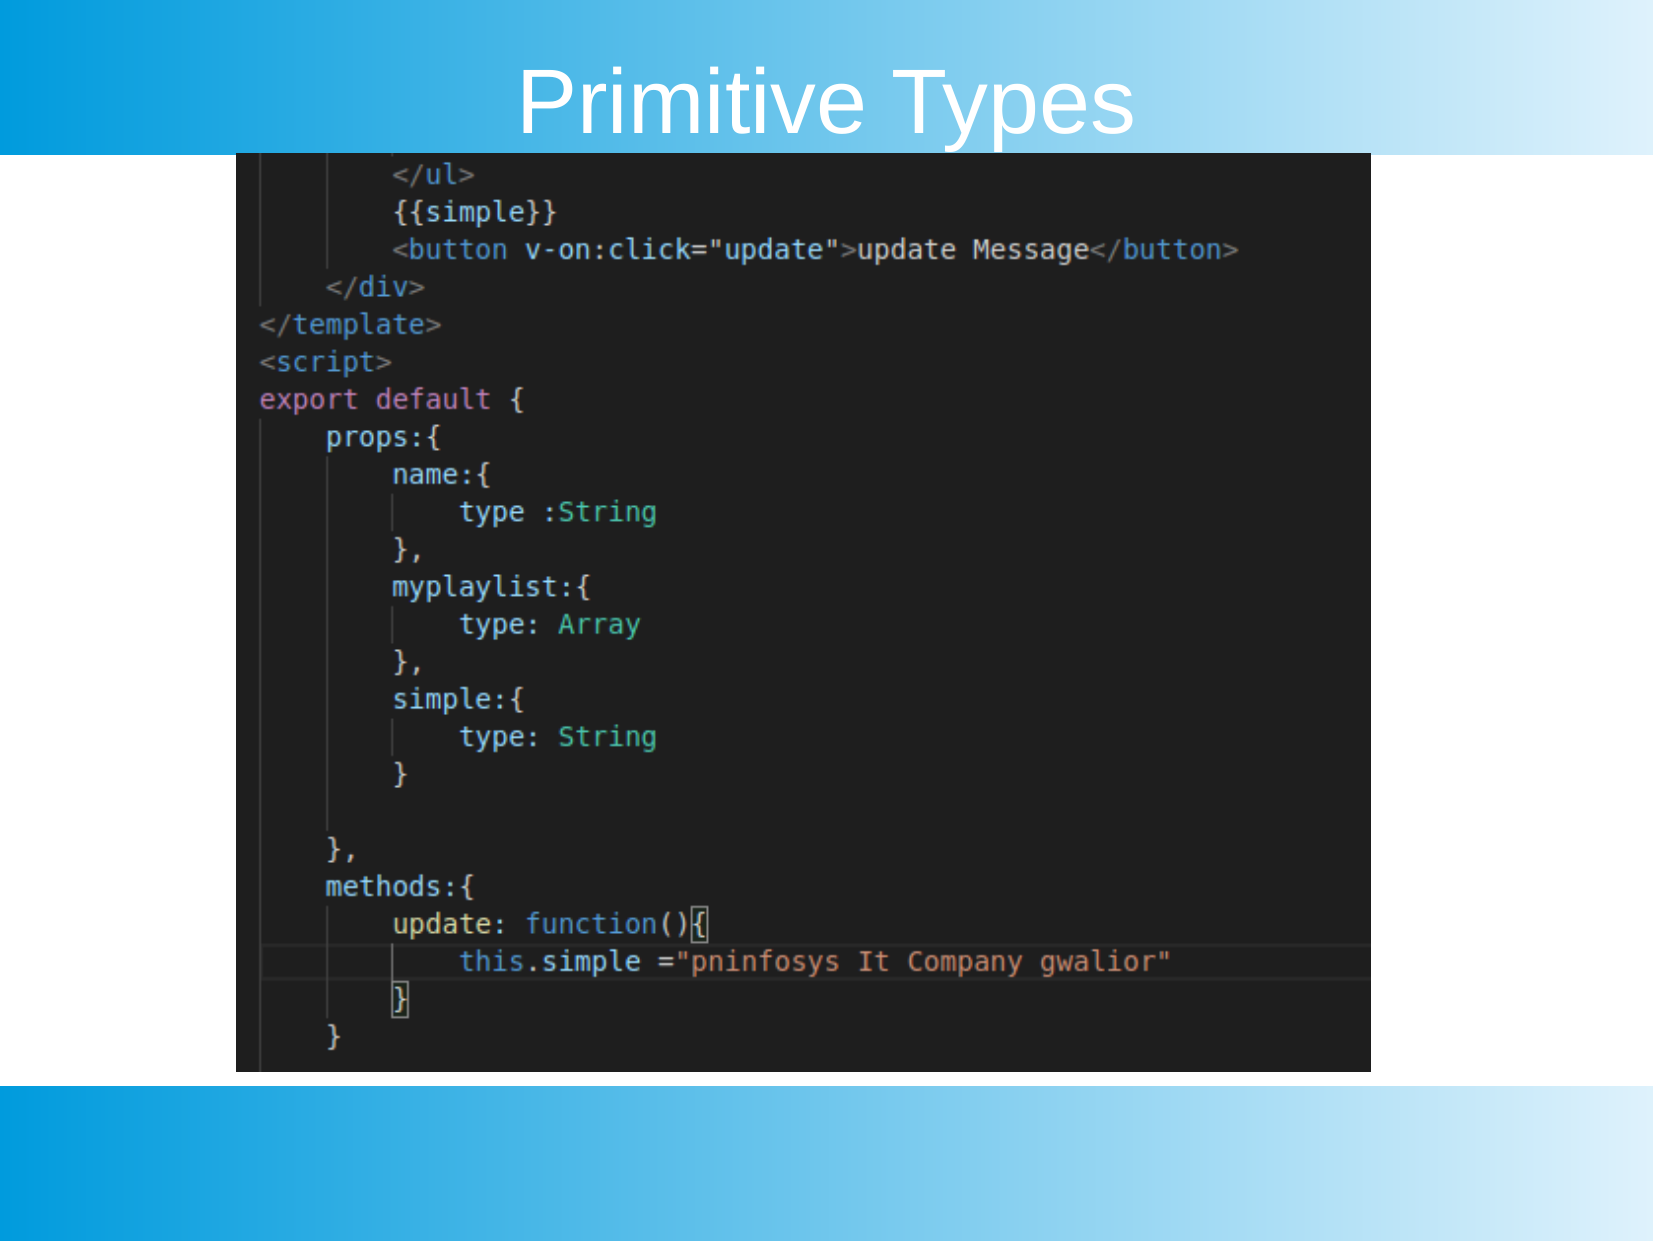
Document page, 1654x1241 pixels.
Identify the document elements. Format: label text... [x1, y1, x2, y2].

picture [236, 153, 1371, 1072]
title Primitive Types [82, 49, 1571, 155]
